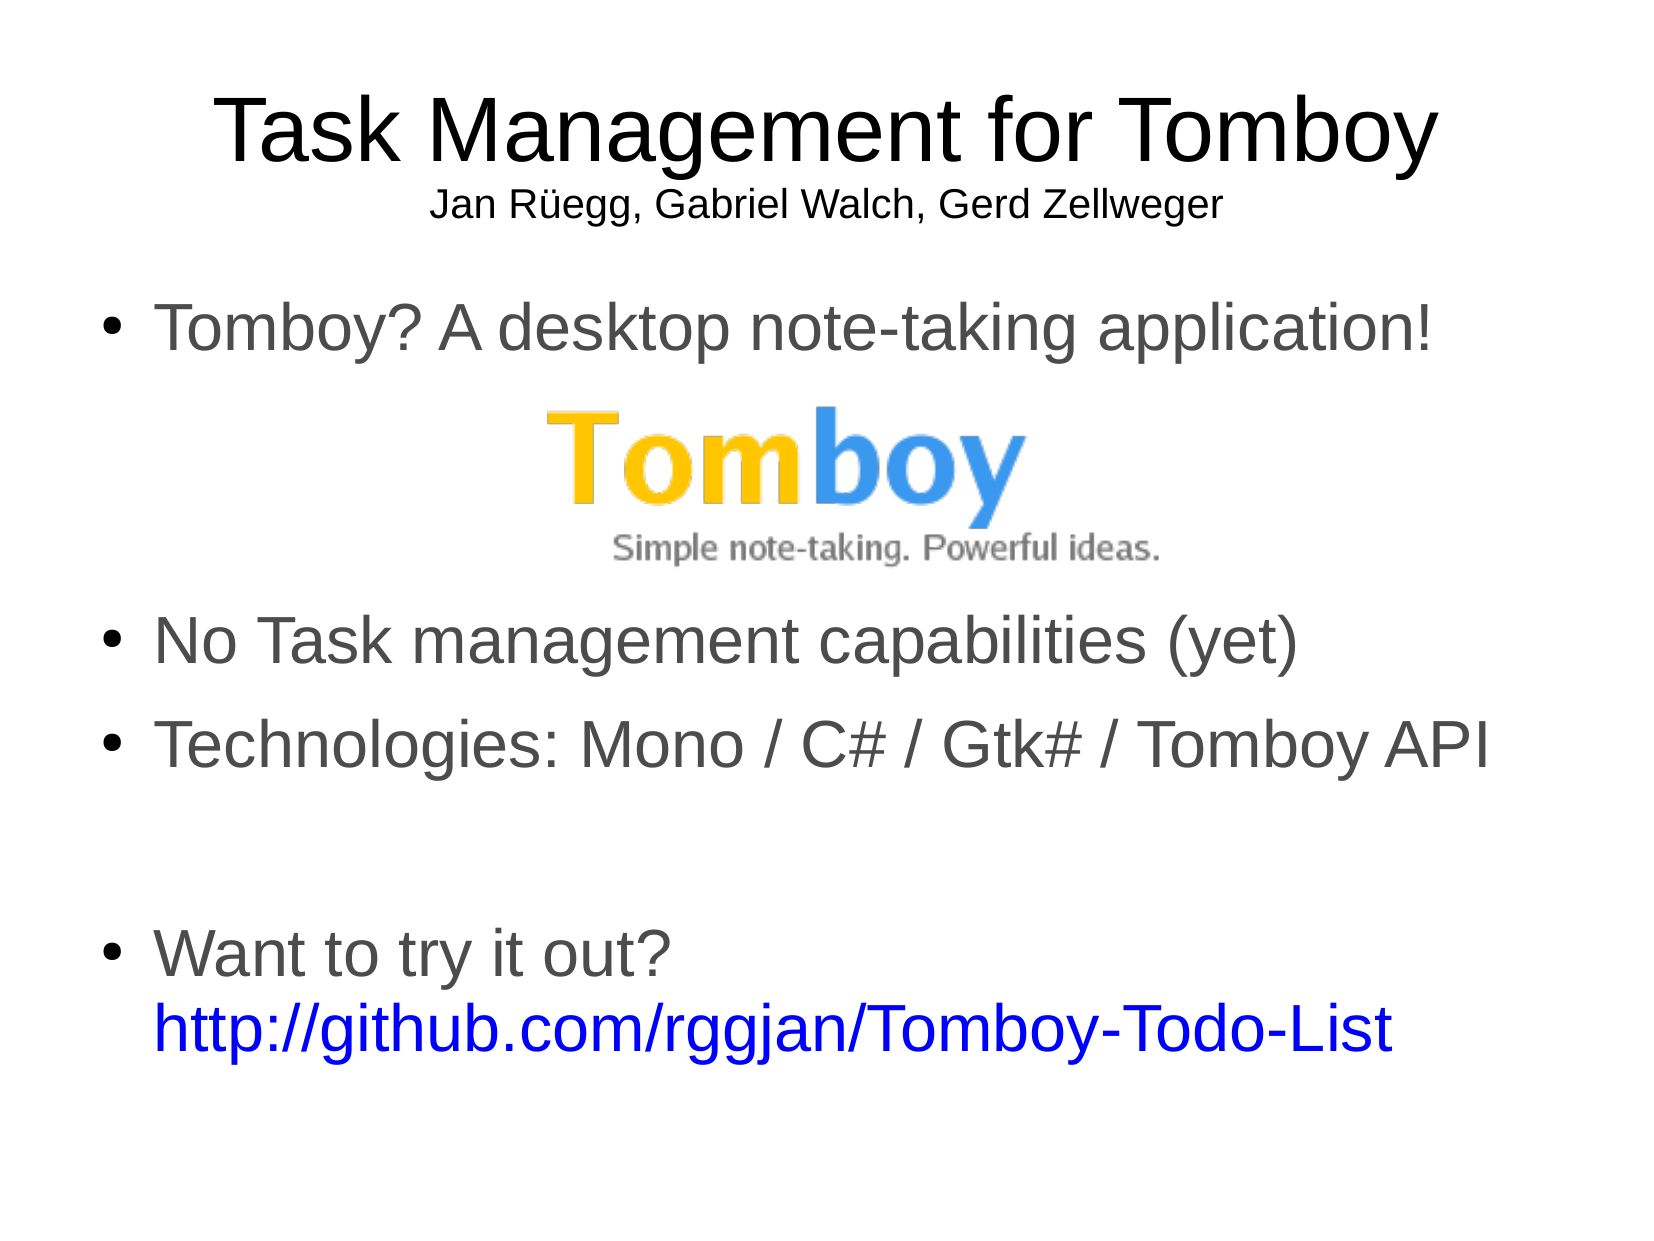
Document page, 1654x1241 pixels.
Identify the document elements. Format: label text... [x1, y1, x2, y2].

list Tomboy? A desktop note-taking application! No Task management capabilities (yet) Technologies: Mono / C# / Gtk# / Tomboy API Want to try it out? http://github.com/rggjan/Tomboy-Todo-List [82, 290, 1571, 1109]
title Task Management for Tomboy Jan Rüegg, Gabriel Walch, Gerd Zellweger [82, 49, 1571, 257]
picture [546, 374, 1163, 571]
